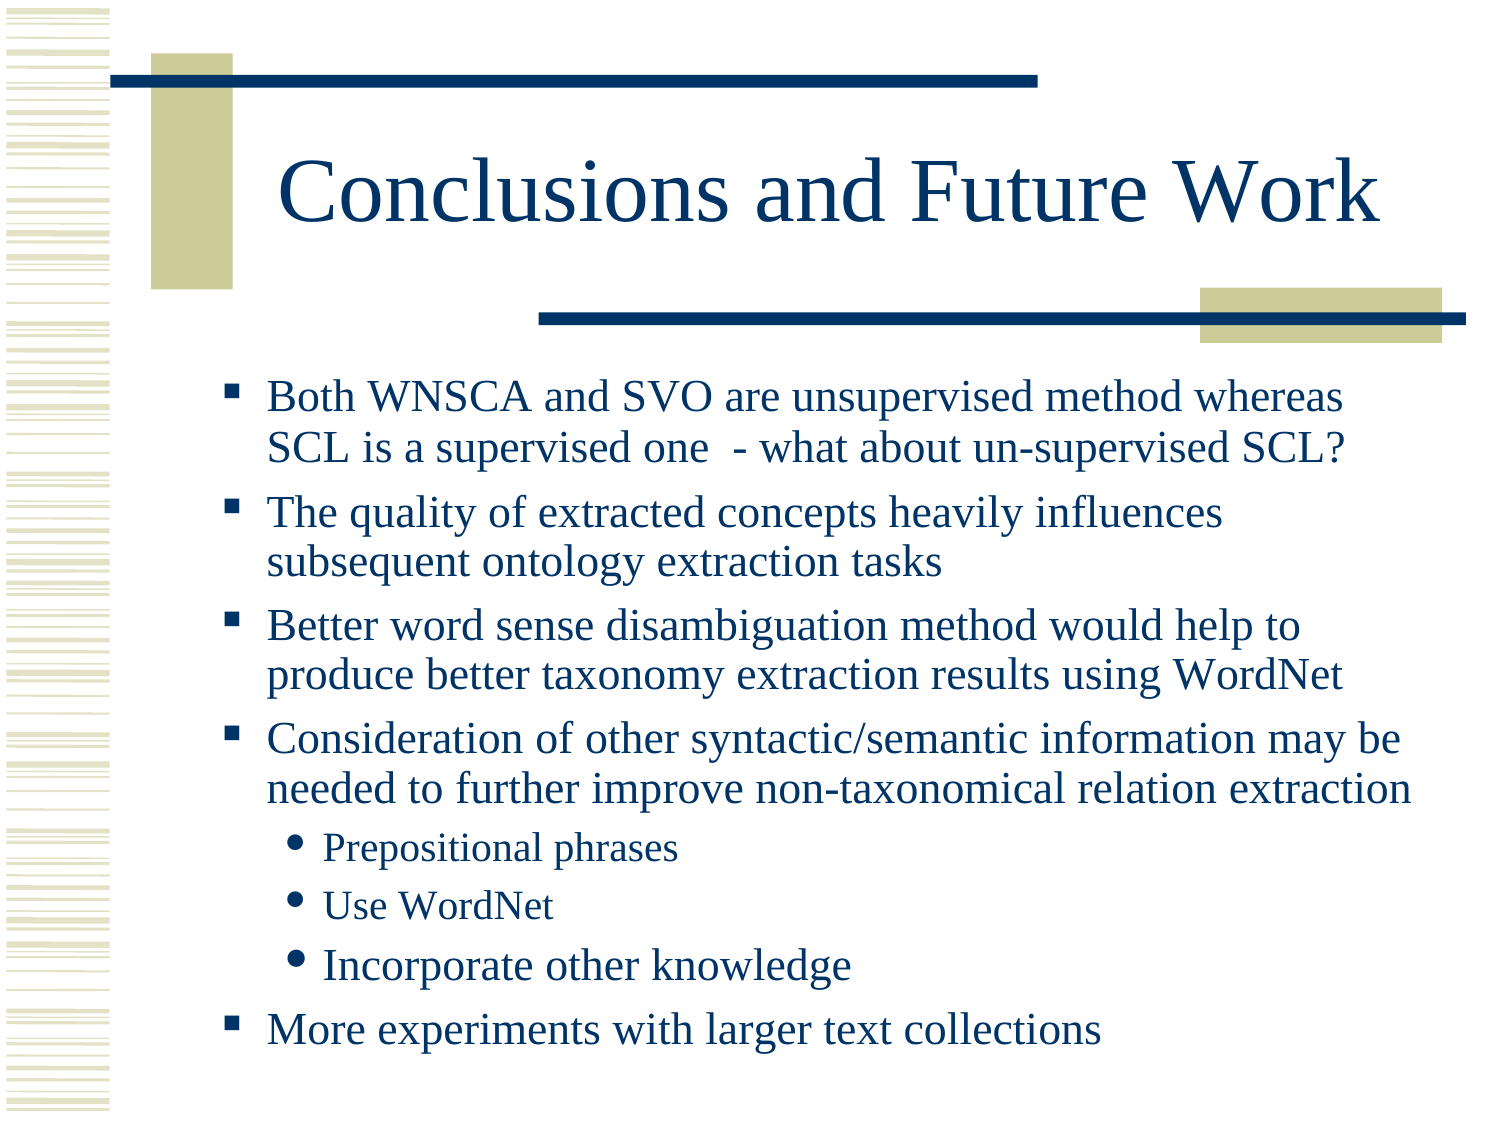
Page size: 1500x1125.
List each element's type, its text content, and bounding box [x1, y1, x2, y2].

title Conclusions and Future Work [225, 99, 1436, 288]
list Both WNSCA and SVO are unsupervised method whereas SCL is a supervised one - what about un-supervised SCL? The quality of extracted concepts heavily influences subsequent ontology extraction tasks Better word sense disambiguation method would help to produce better taxonomy extraction results using WordNet Consideration of other syntactic/semantic information may be needed to further improve non-taxonomical relation extraction Prepositional phrases Use WordNet Incorporate other knowledge More experiments with larger text collections [132, 363, 1439, 1075]
